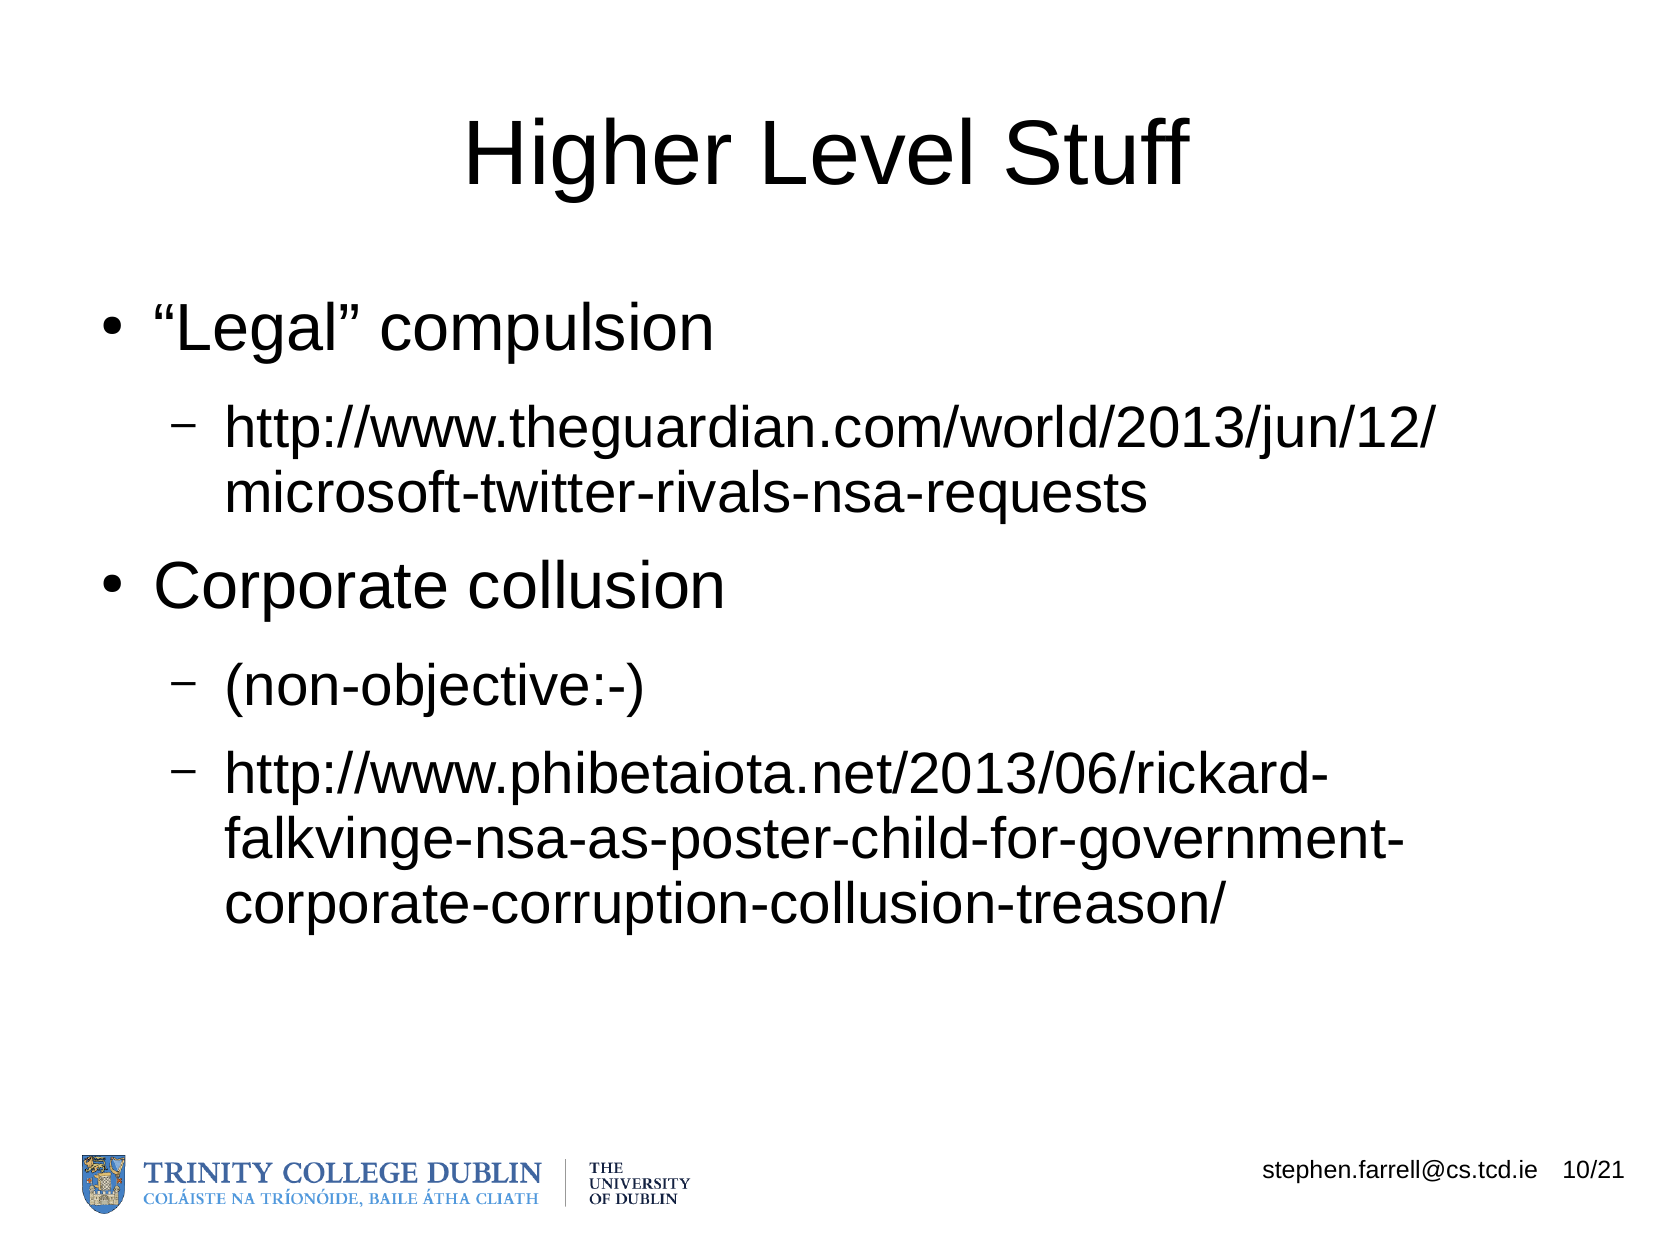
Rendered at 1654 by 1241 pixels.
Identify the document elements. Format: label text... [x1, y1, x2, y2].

picture [82, 1155, 694, 1214]
list “Legal” compulsion http://www.theguardian.com/world/2013/jun/12/microsoft-twitter-rivals-nsa-requests Corporate collusion (non-objective:-) http://www.phibetaiota.net/2013/06/rickard-falkvinge-nsa-as-poster-child-for-government-corporate-corruption-collusion-treason/ [82, 290, 1571, 1010]
title Higher Level Stuff [82, 49, 1571, 257]
